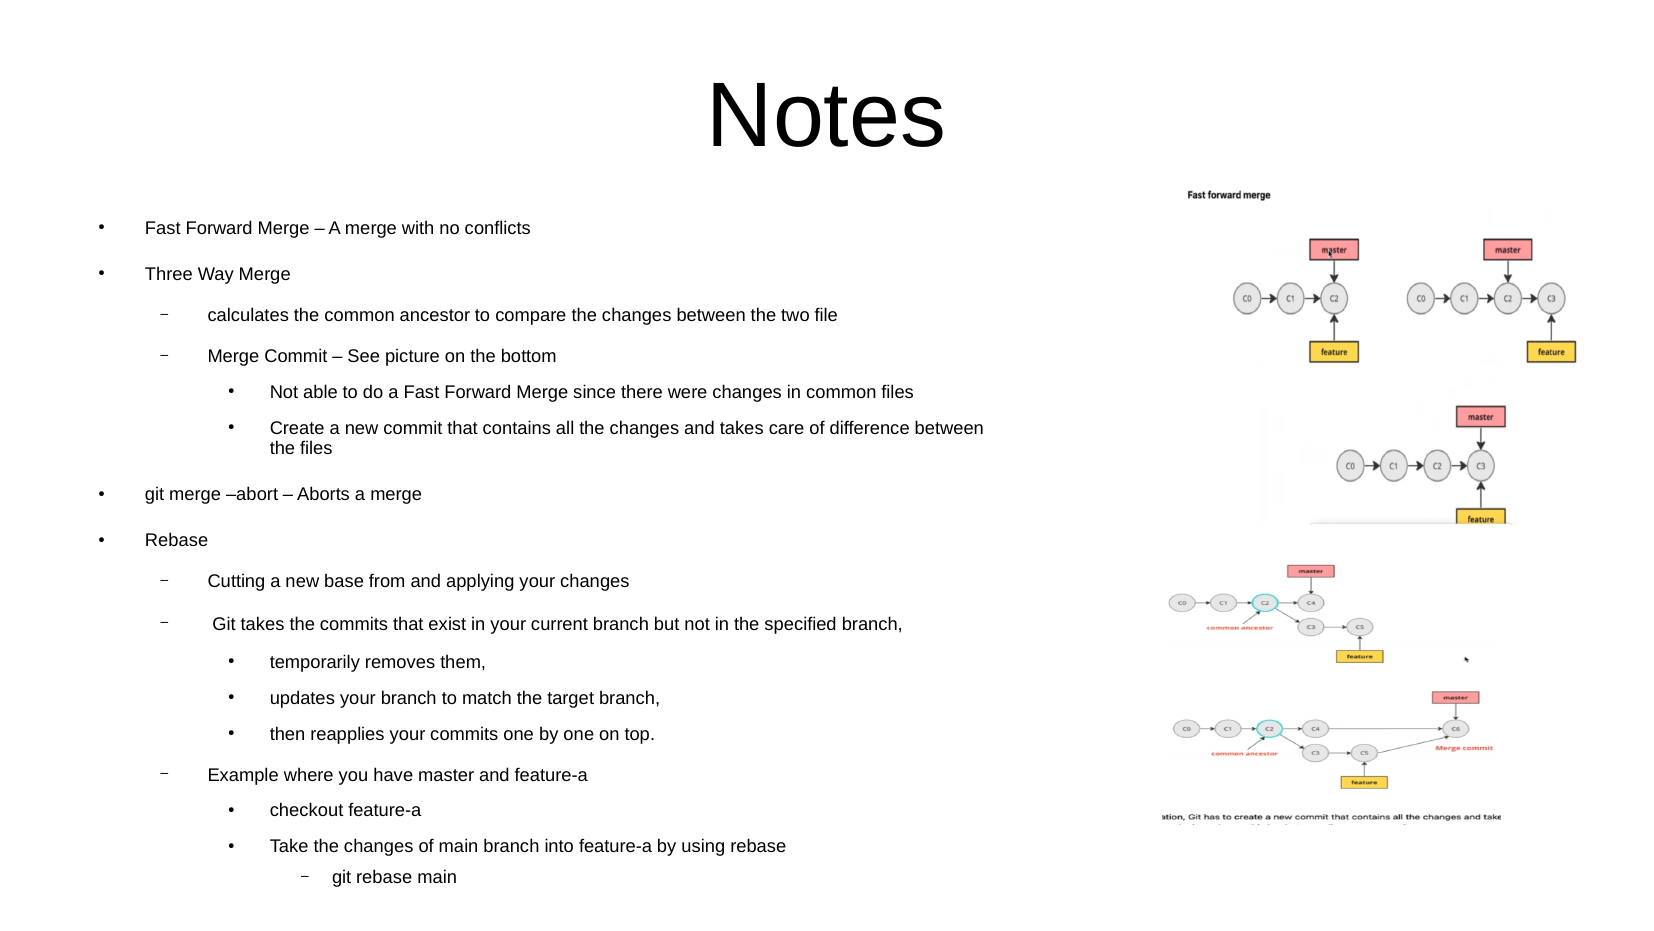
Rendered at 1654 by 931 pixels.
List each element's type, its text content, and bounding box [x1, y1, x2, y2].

picture [1179, 187, 1613, 526]
picture [1162, 562, 1501, 826]
list Fast Forward Merge – A merge with no conflicts Three Way Merge calculates the common ancestor to compare the changes between the two file Merge Commit – See picture on the bottom Not able to do a Fast Forward Merge since there were changes in common files Create a new commit that contains all the changes and takes care of difference between the files git merge –abort – Aborts a merge Rebase Cutting a new base from and applying your changes Git takes the commits that exist in your current branch but not in the specified branch, temporarily removes them, updates your branch to match the target branch, then reapplies your commits one by one on top. Example where you have master and feature-a checkout feature-a Take the changes of main branch into feature-a by using rebase git rebase main [82, 217, 1613, 901]
title Notes [82, 37, 1571, 193]
